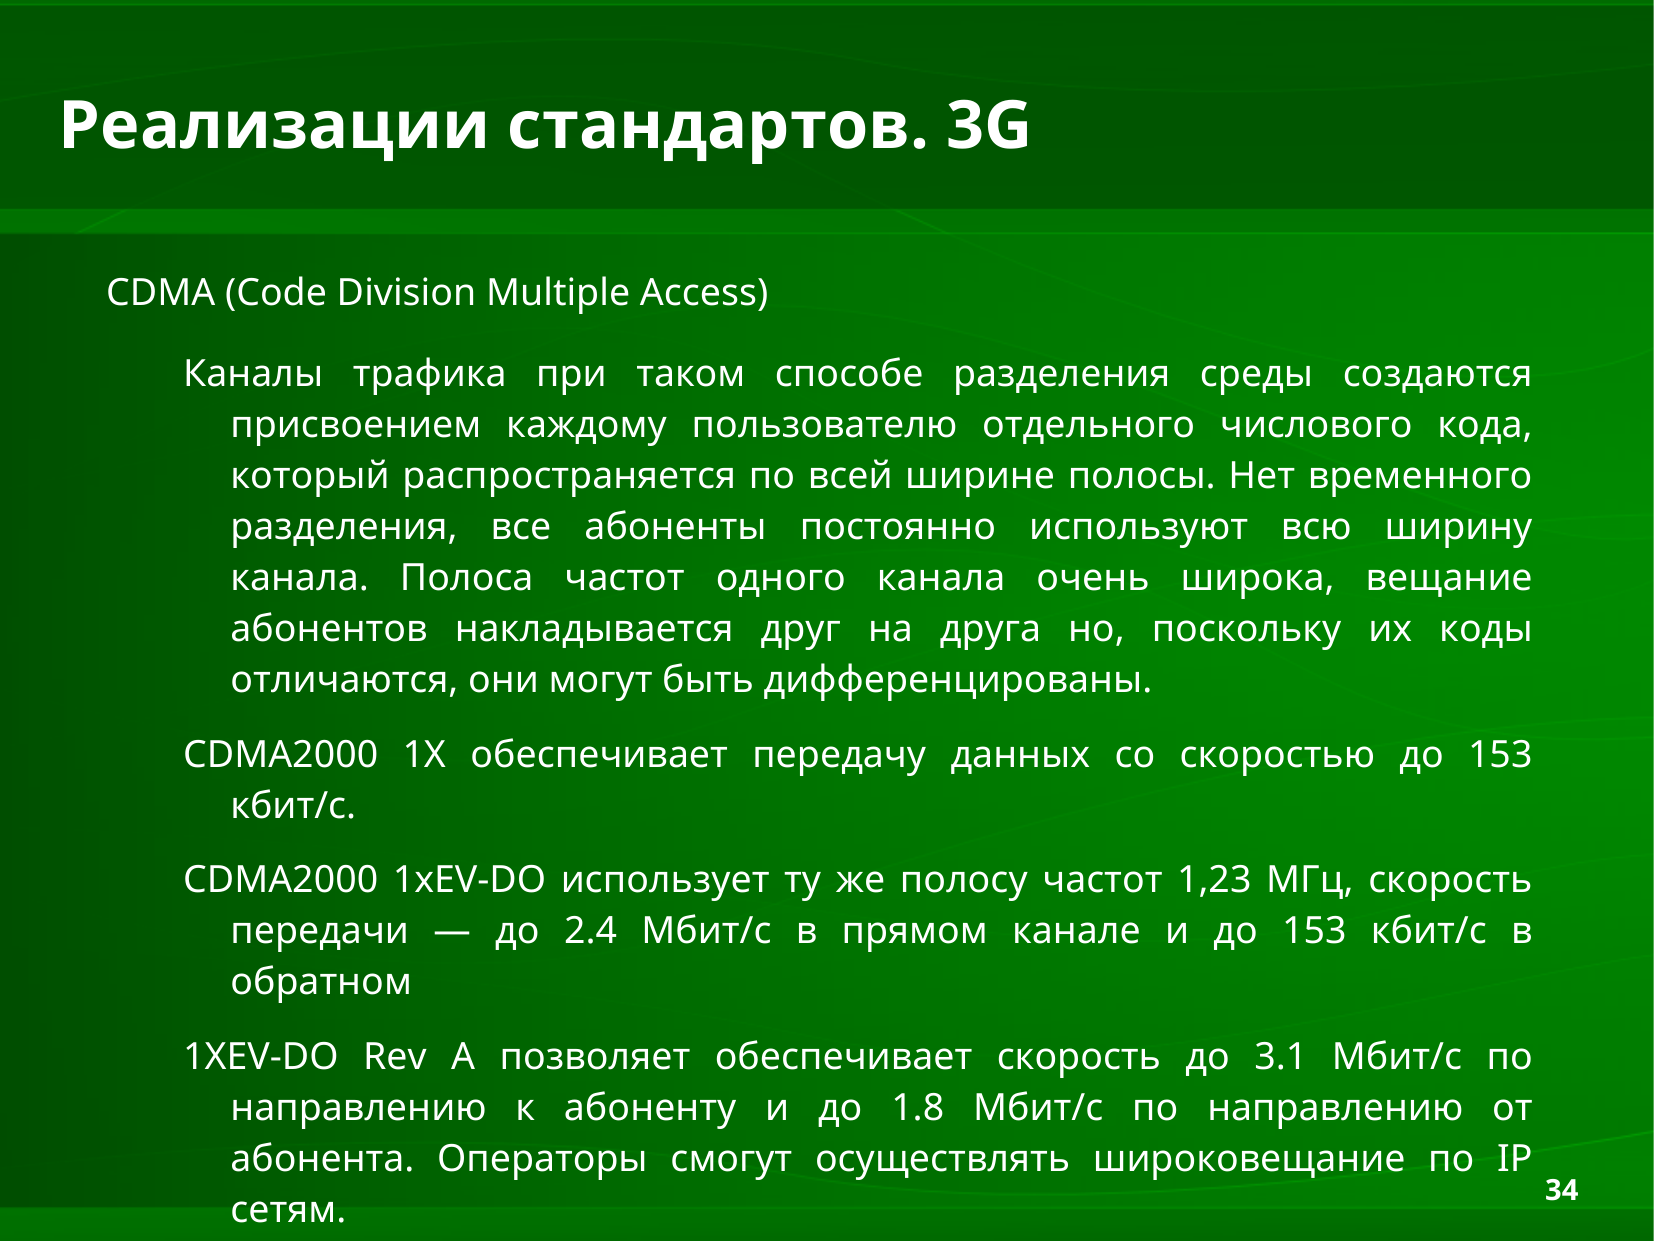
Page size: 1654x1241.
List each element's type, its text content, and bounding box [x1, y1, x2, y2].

list CDMA (Code Division Multiple Access) Каналы трафика при таком способе разделения среды создаются присвоением каждому пользователю отдельного числового кода, который распространяется по всей ширине полосы. Нет временного разделения, все абоненты постоянно используют всю ширину канала. Полоса частот одного канала очень широка, вещание абонентов накладываeтся друг на друга но, поскольку их коды отличаются, они могут быть дифференцированы. CDMA2000 1Х обеспечивает передачу данных со скоростью до 153 кбит/с. CDMA2000 1xEV-DO использует ту же полосу частот 1,23 МГц, скорость передачи — до 2.4 Мбит/с в прямом канале и до 153 кбит/с в обратном 1ХEV-DO Rev A позволяет обеспечивает скорость до 3.1 Мбит/с по направлению к абоненту и до 1.8 Мбит/с по направлению от абонента. Операторы смогут осуществлять широковещание по IP сетям. [88, 265, 1534, 1136]
picture [0, 0, 1654, 1241]
title Реализации стандартов. 3G [23, 8, 1625, 237]
